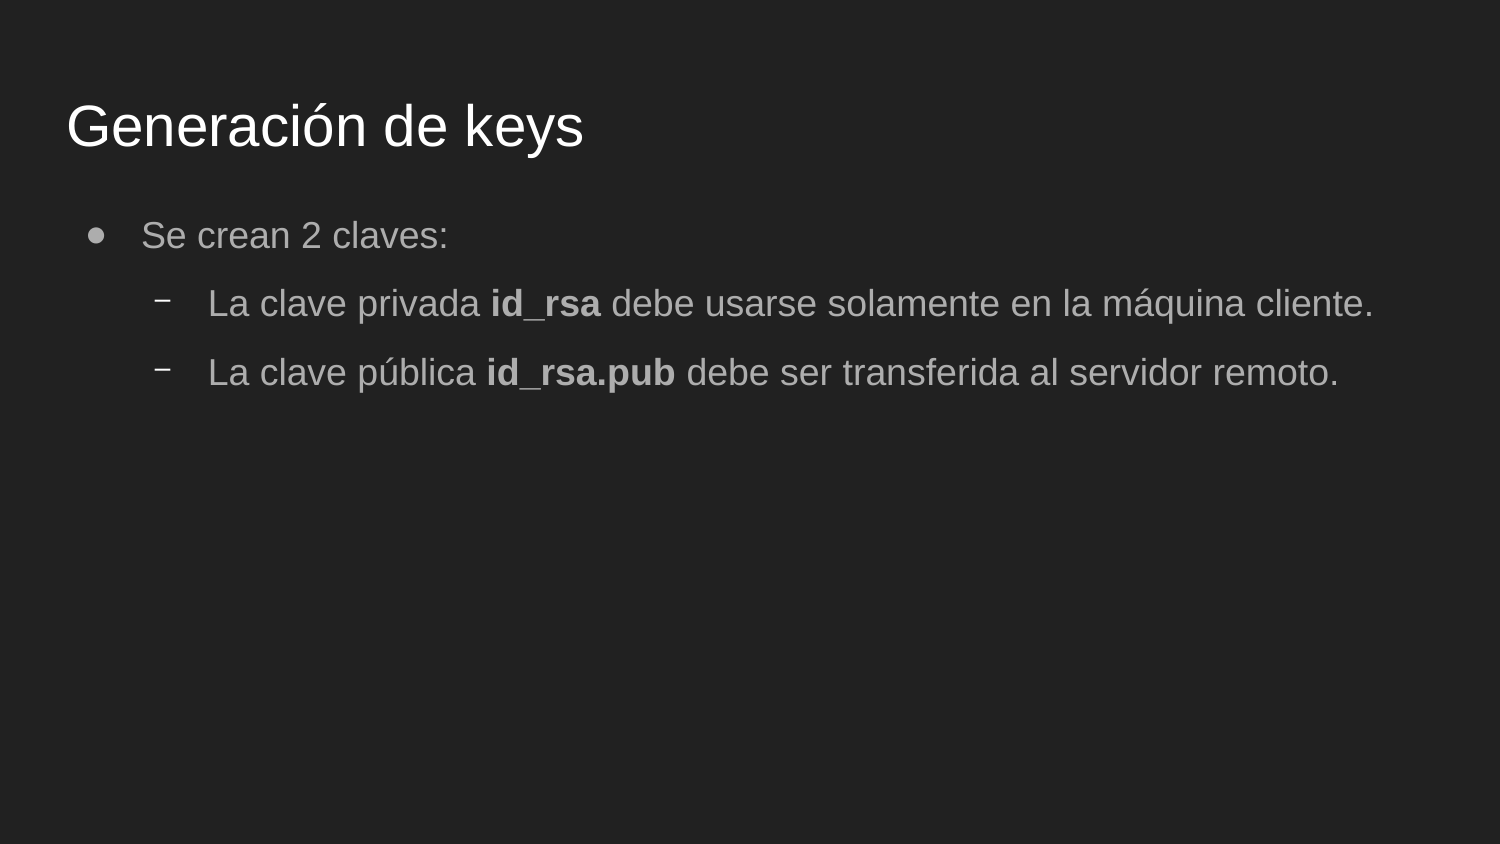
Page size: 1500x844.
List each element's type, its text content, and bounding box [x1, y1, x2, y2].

title Generación de keys [51, 72, 1449, 167]
list Se crean 2 claves: La clave privada id_rsa debe usarse solamente en la máquina cliente. La clave pública id_rsa.pub debe ser transferida al servidor remoto. [51, 189, 1441, 750]
